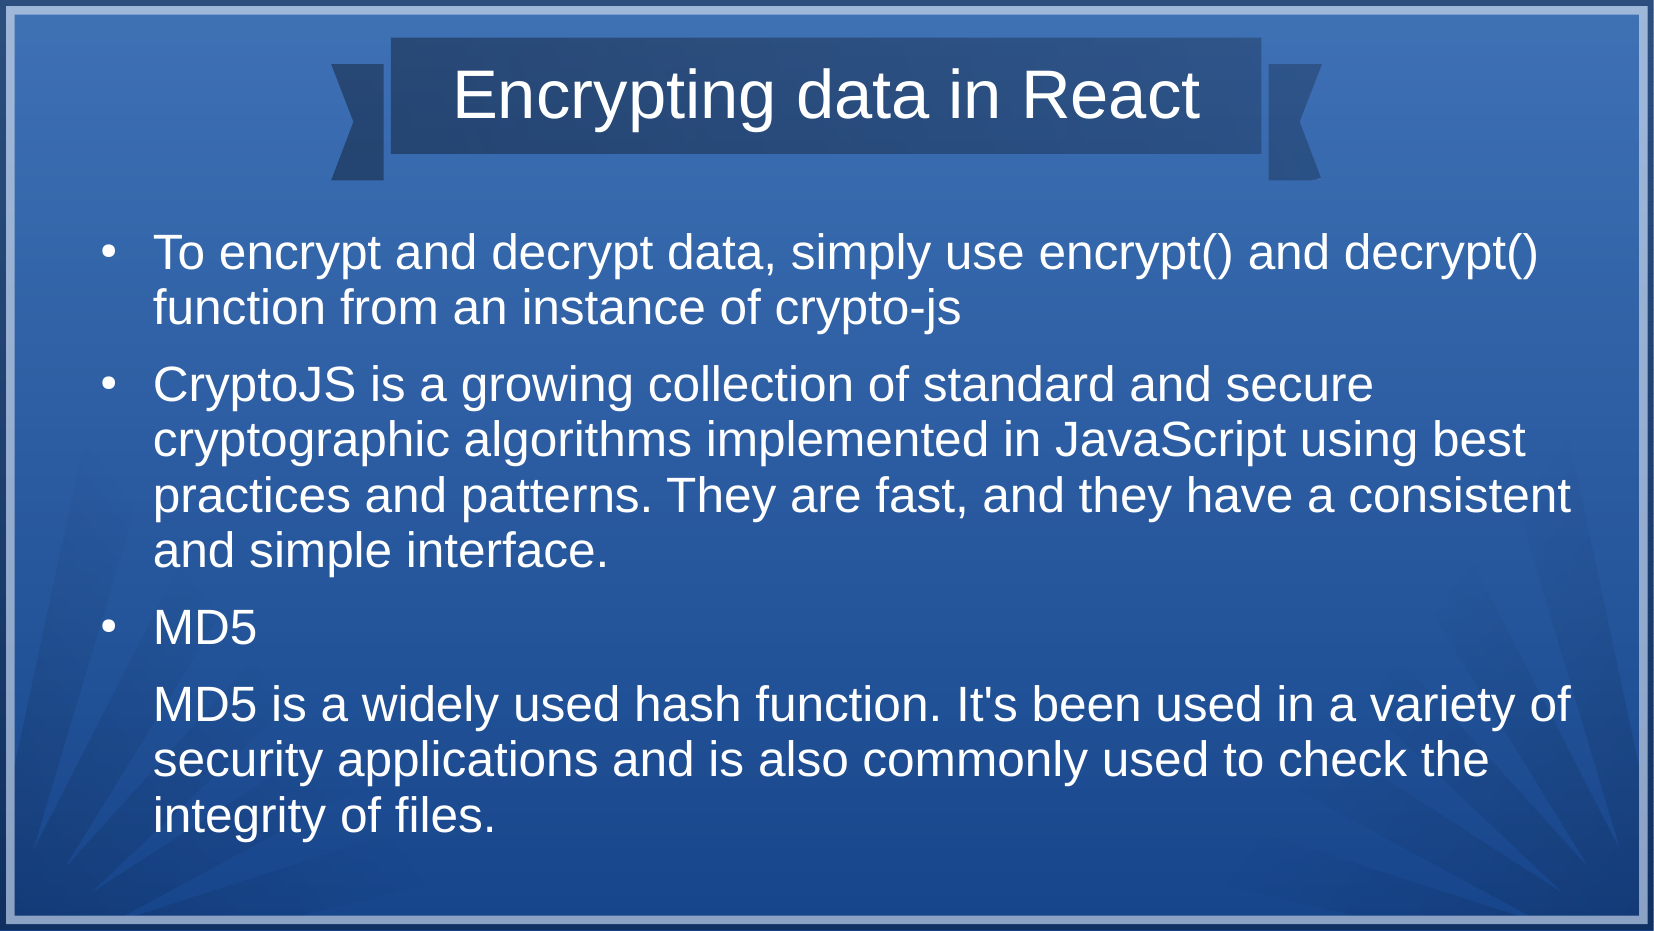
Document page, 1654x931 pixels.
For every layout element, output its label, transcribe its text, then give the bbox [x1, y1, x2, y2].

title Encrypting data in React [389, 35, 1264, 154]
list To encrypt and decrypt data, simply use encrypt() and decrypt() function from an instance of crypto-js CryptoJS is a growing collection of standard and secure cryptographic algorithms implemented in JavaScript using best practices and patterns. They are fast, and they have a consistent and simple interface. MD5 MD5 is a widely used hash function. It's been used in a variety of security applications and is also commonly used to check the integrity of files. [82, 224, 1571, 848]
